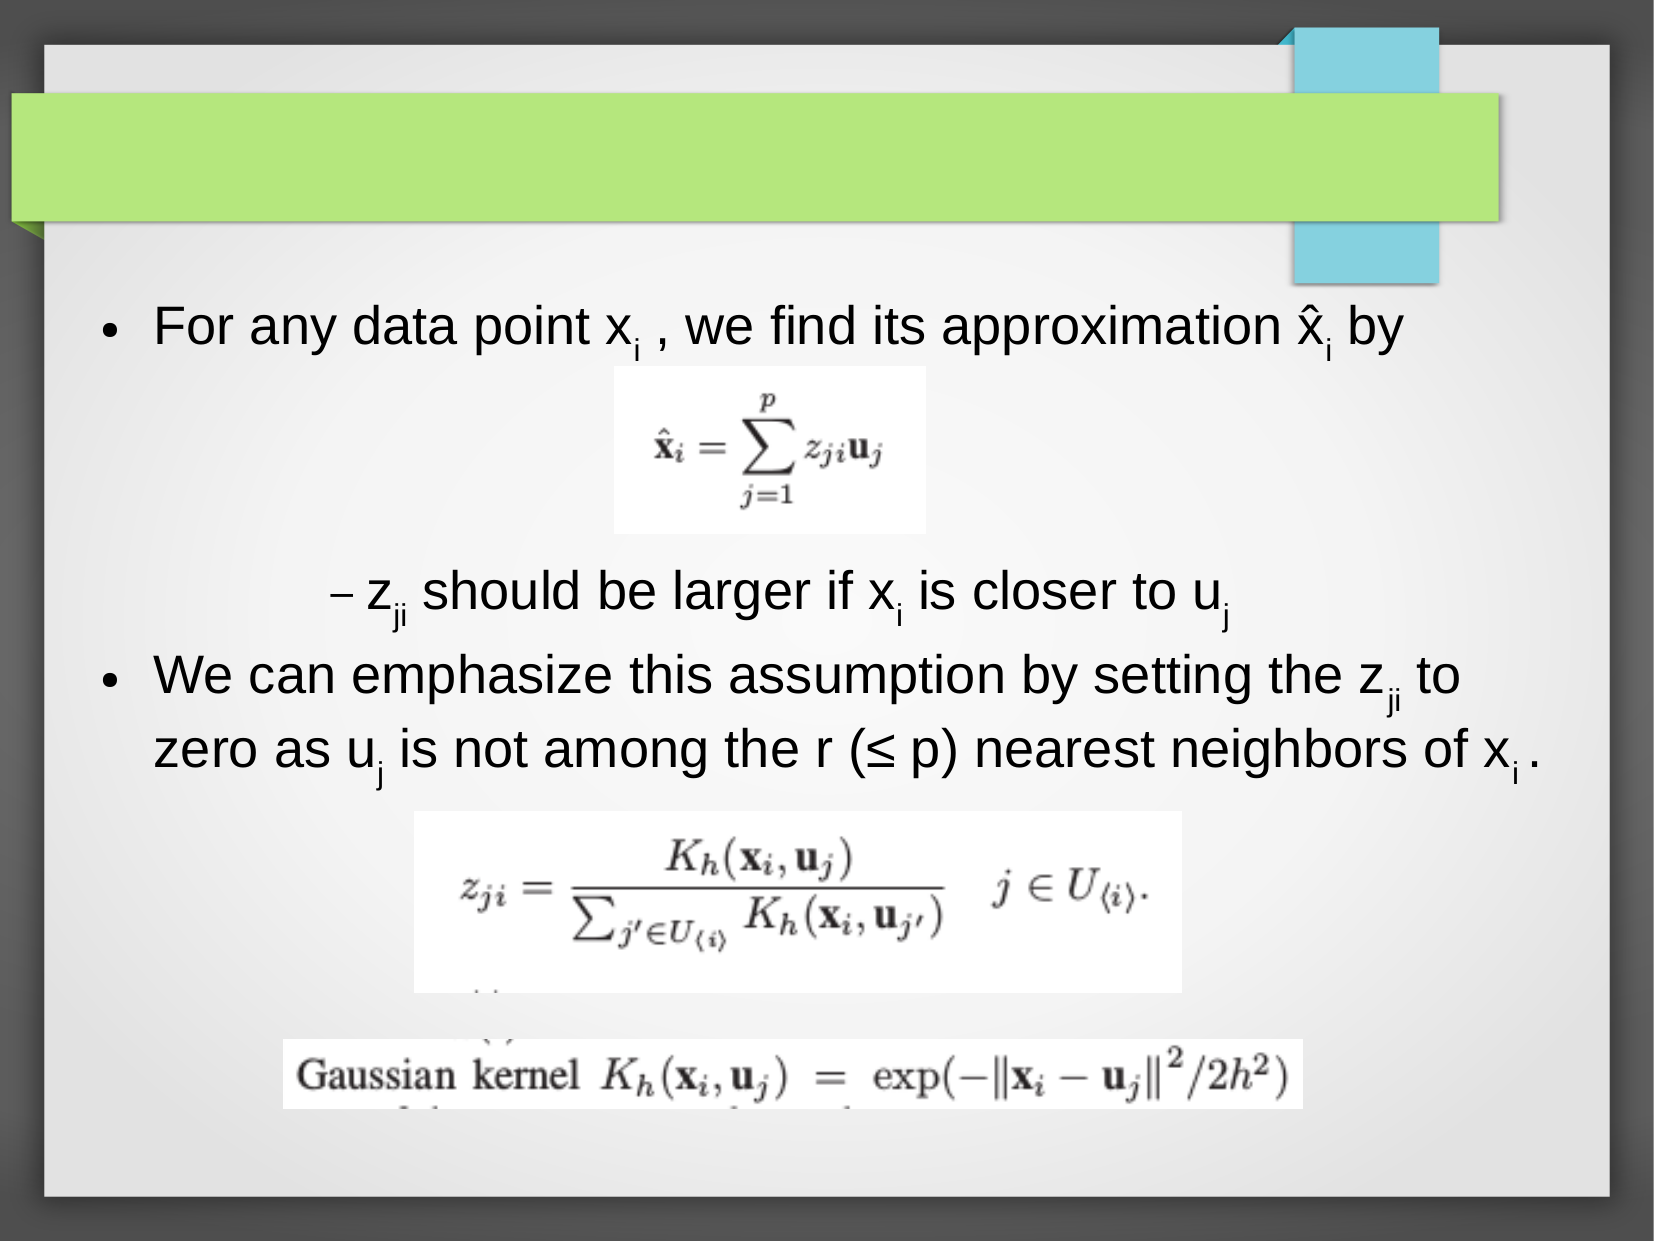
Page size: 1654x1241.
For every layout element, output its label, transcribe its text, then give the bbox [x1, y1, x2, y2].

picture [0, 0, 1654, 1241]
list For any data point xi , we find its approximation x̂i by zji should be larger if xi is closer to uj We can emphasize this assumption by setting the zji to zero as uj is not among the r (≤ p) nearest neighbors of xi . [82, 295, 1571, 1015]
